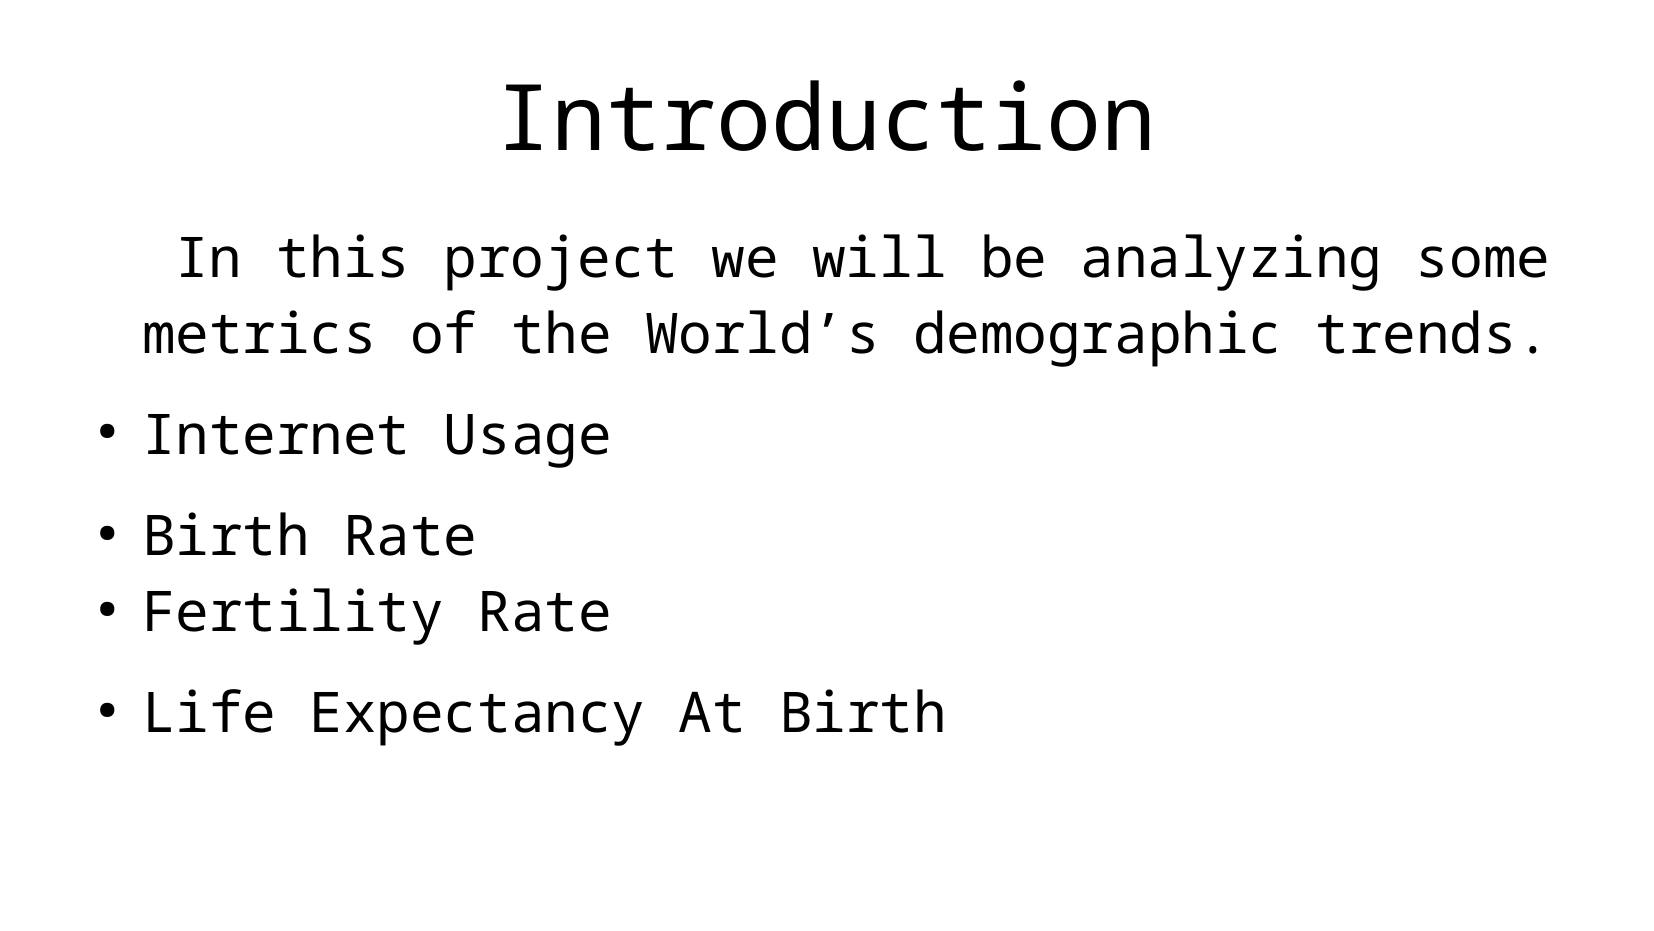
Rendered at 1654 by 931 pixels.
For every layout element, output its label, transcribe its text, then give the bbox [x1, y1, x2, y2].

list In this project we will be analyzing some metrics of the World’s demographic trends. Internet Usage Birth Rate Fertility Rate Life Expectancy At Birth [82, 217, 1571, 758]
title Introduction [82, 37, 1571, 193]
